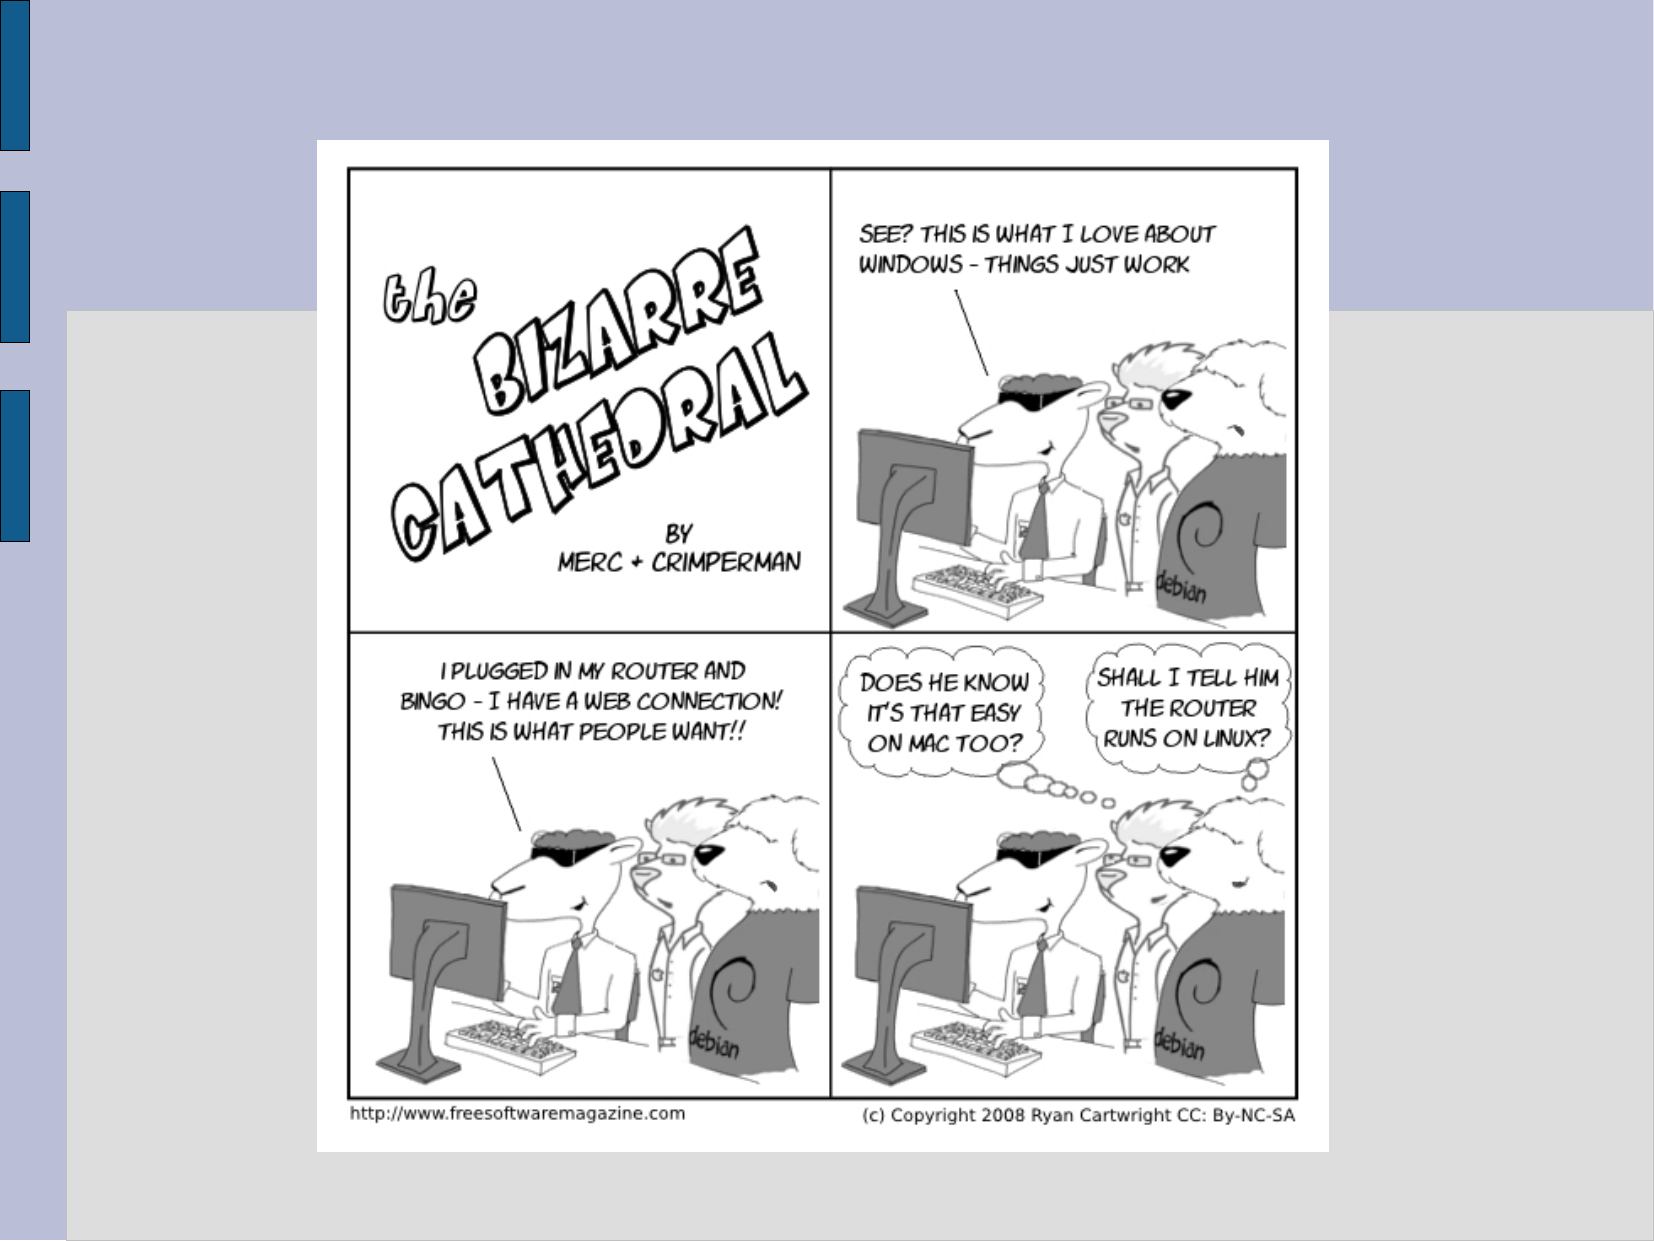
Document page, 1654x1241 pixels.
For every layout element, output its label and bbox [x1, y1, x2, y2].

picture [317, 140, 1329, 1152]
